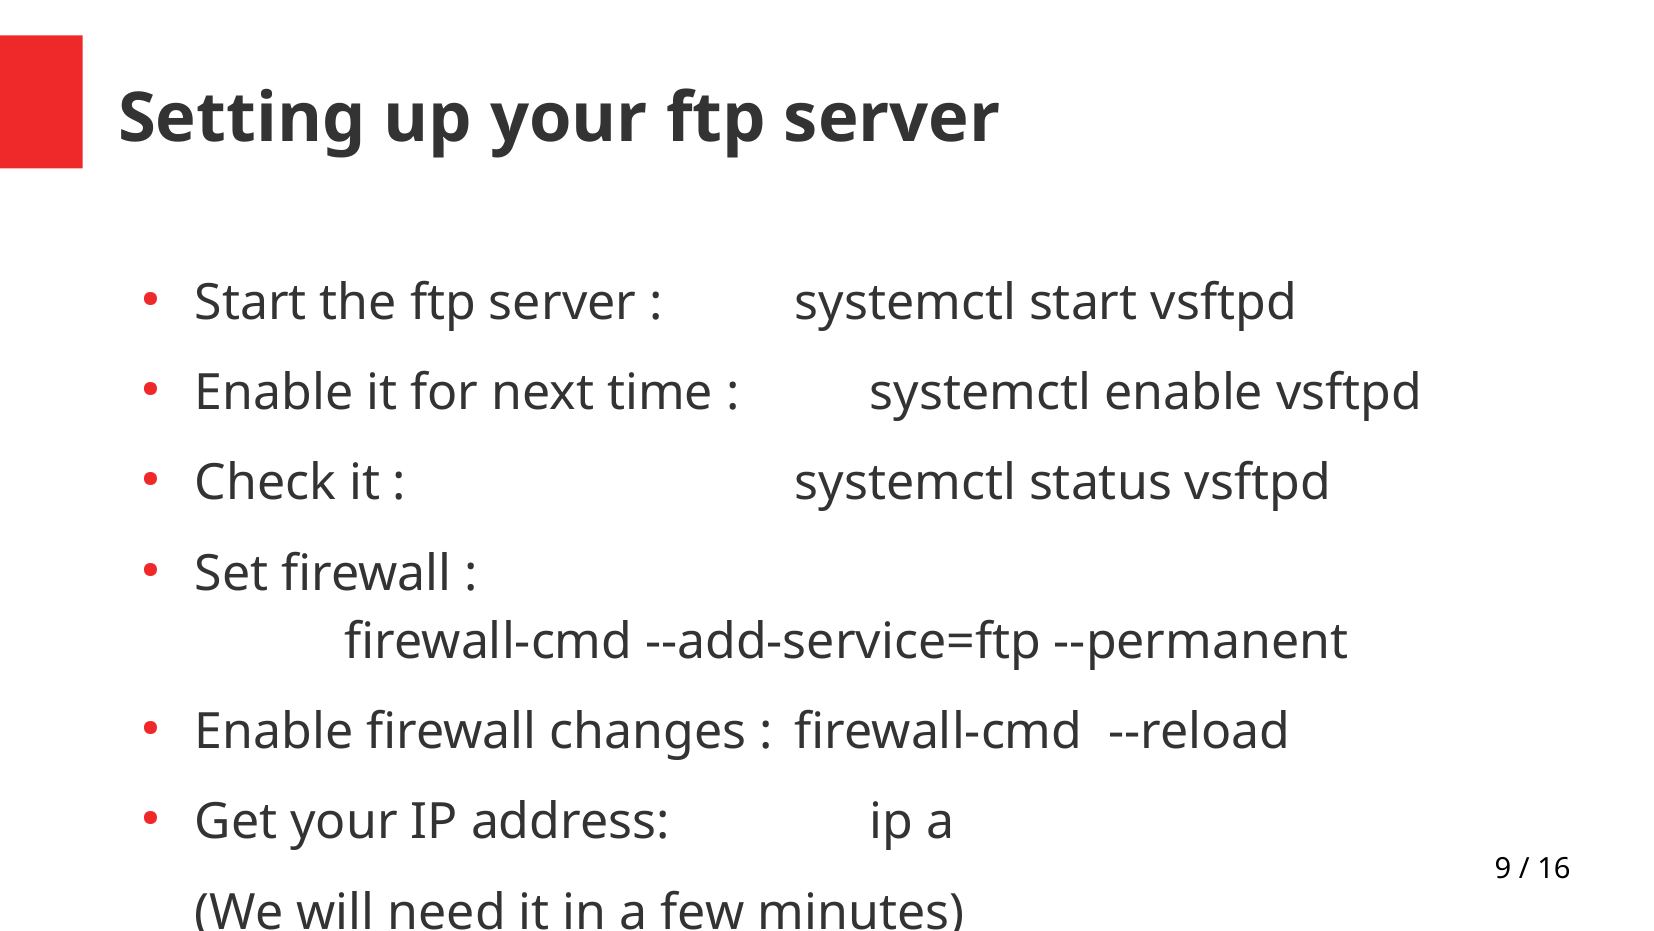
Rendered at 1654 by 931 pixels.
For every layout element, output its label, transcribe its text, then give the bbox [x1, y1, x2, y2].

list Start the ftp server : systemctl start vsftpd Enable it for next time : systemctl enable vsftpd Check it : systemctl status vsftpd Set firewall : firewall-cmd --add-service=ftp --permanent Enable firewall changes : firewall-cmd --reload Get your IP address: ip a (We will need it in a few minutes) [124, 265, 1542, 806]
title Setting up your ftp server [118, 37, 1571, 193]
